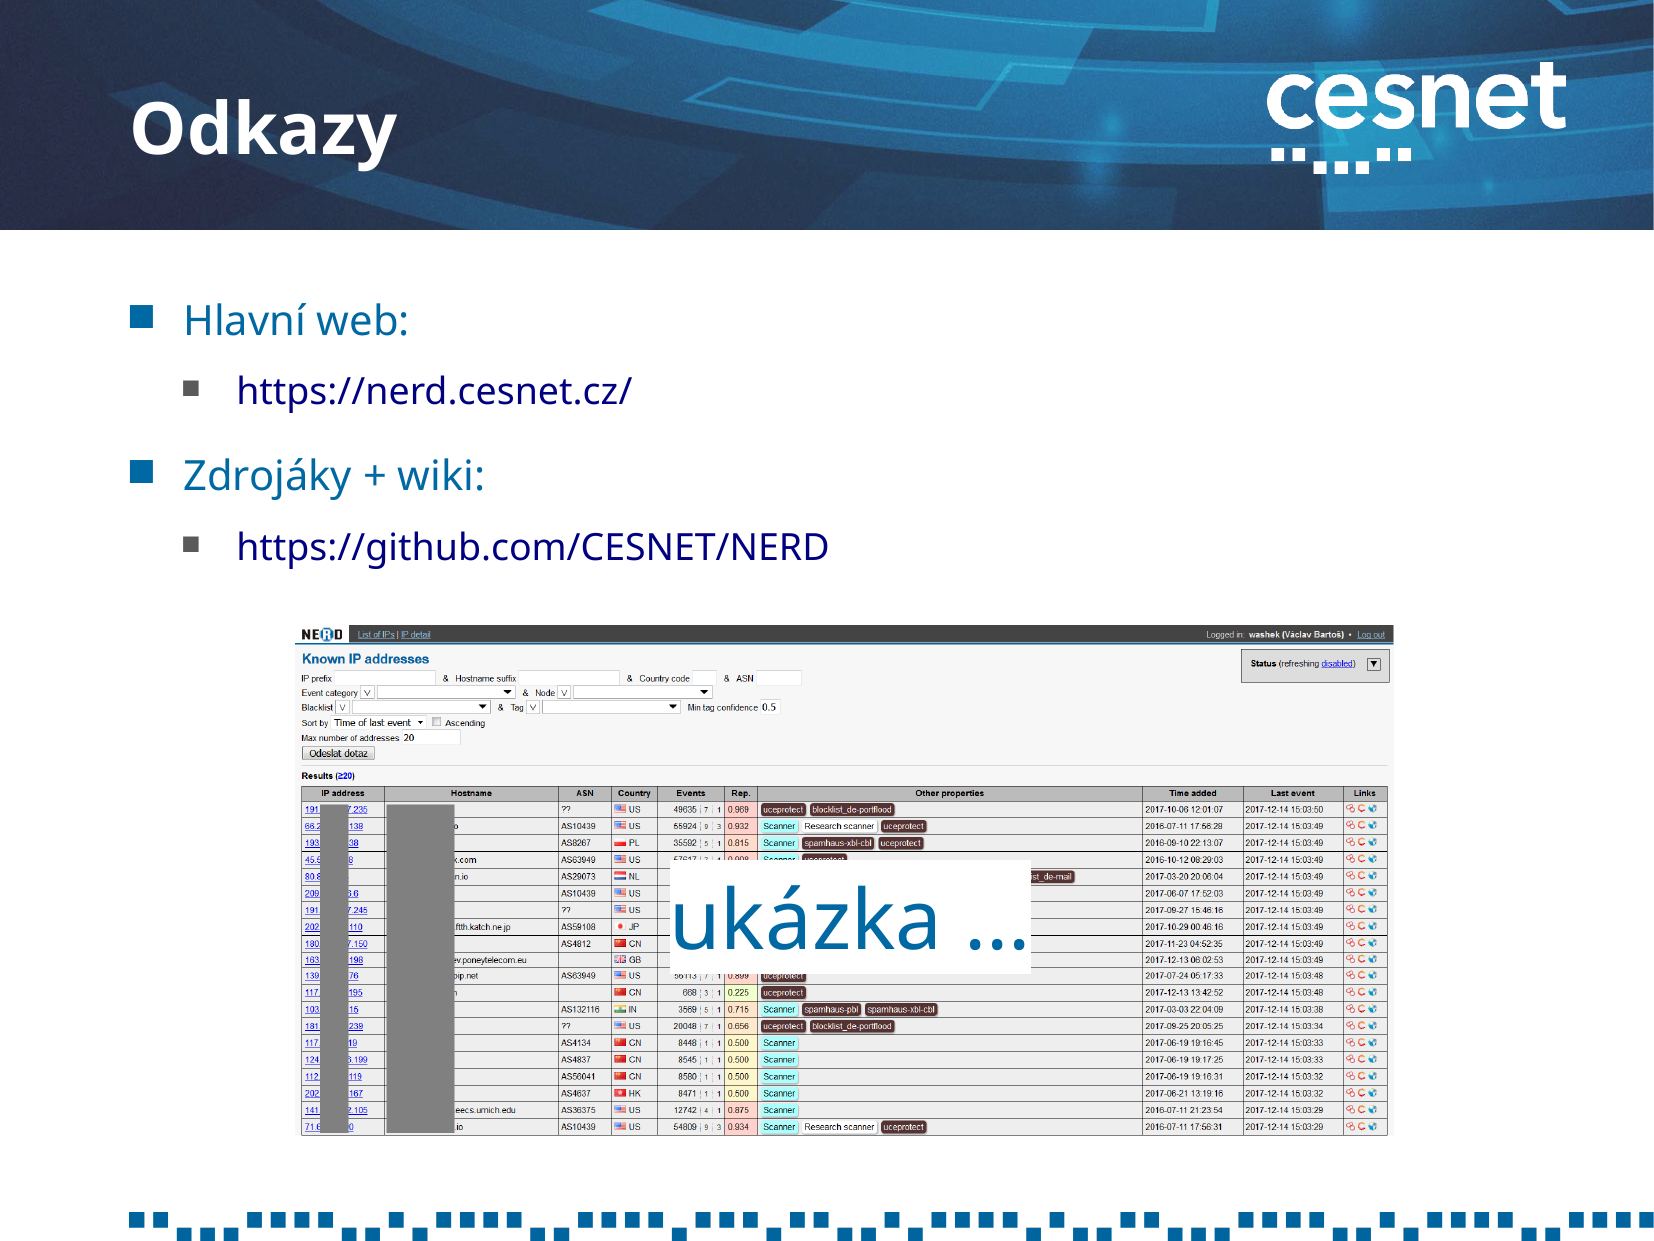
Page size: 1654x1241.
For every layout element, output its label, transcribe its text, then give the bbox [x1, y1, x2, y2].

title Odkazy [129, 15, 1229, 223]
picture [295, 1123, 1394, 1136]
picture [1266, 62, 1567, 174]
list Hlavní web: https://nerd.cesnet.cz/ Zdrojáky + wiki: https://github.com/CESNET/NERD ukázka ... [129, 290, 1571, 1123]
picture [129, 1212, 1654, 1241]
